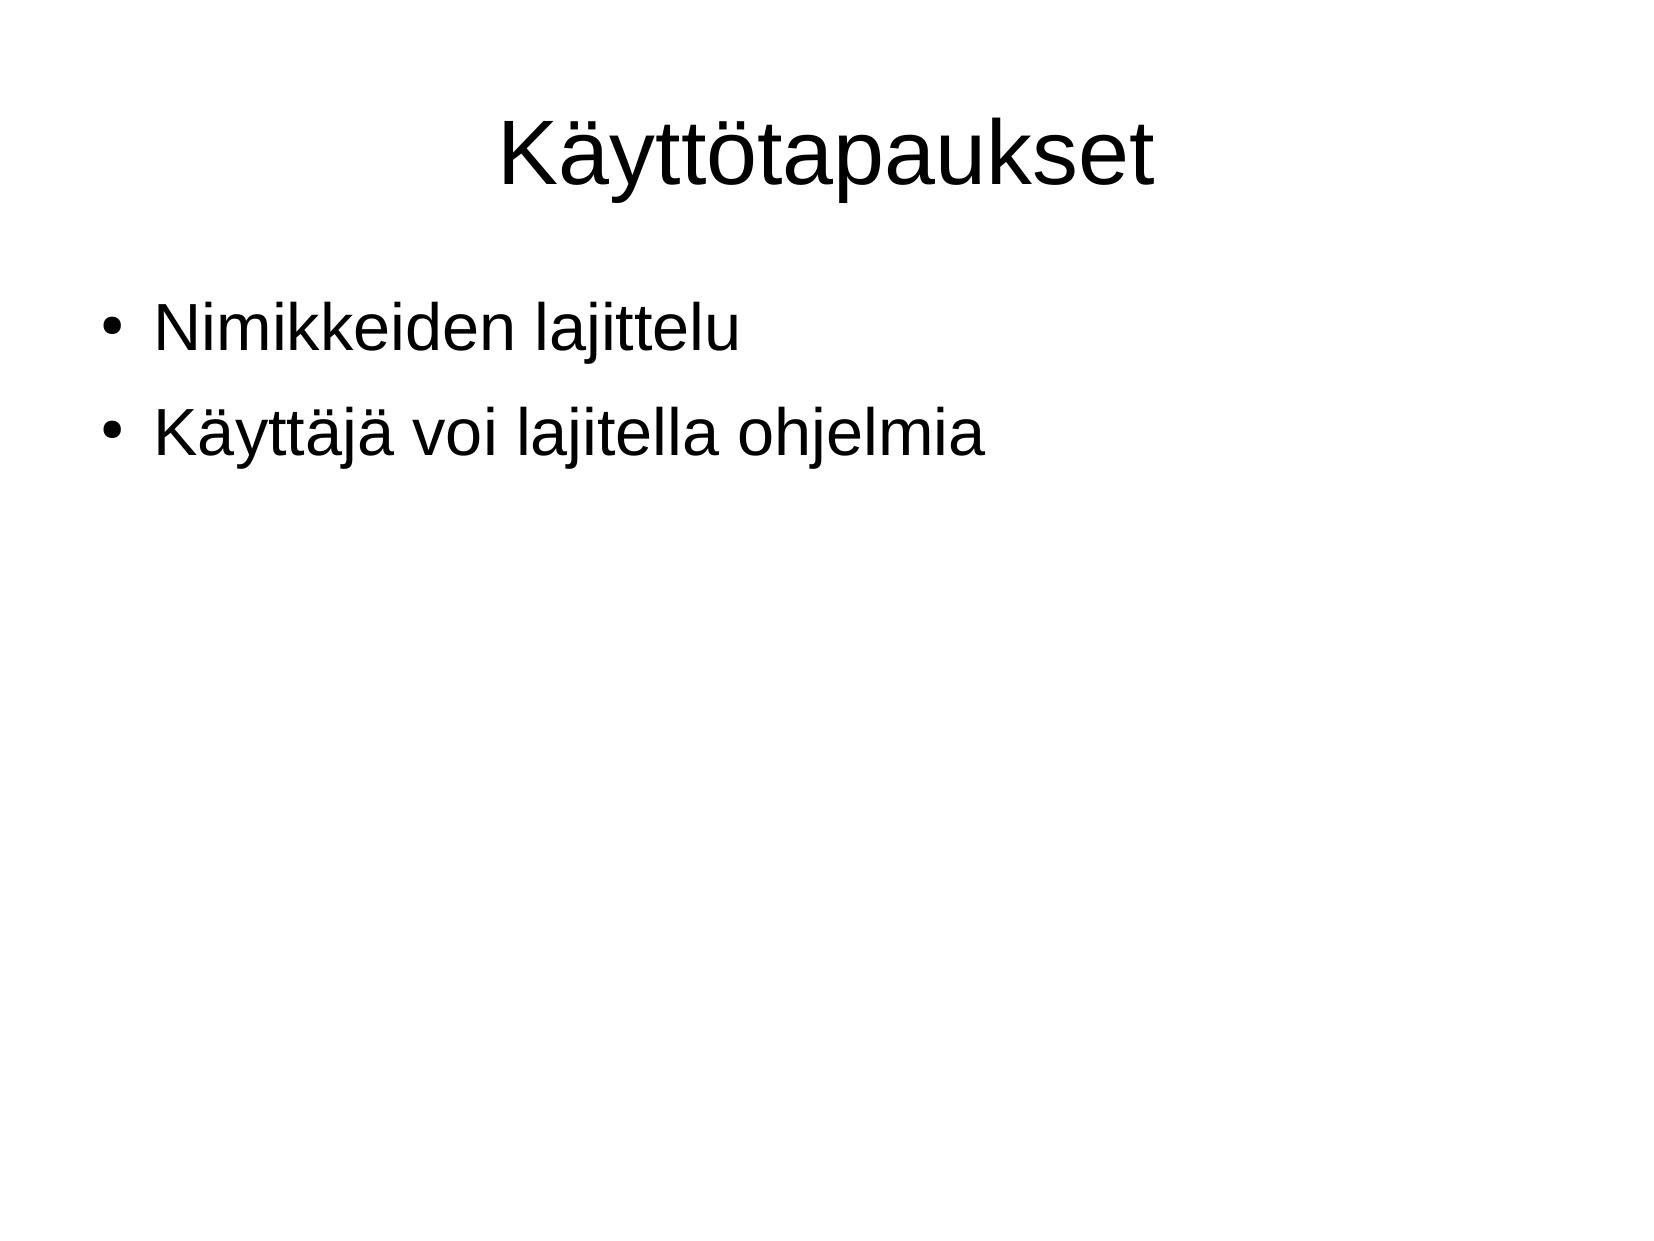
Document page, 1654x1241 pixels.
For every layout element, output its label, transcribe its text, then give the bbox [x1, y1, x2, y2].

list Nimikkeiden lajittelu Käyttäjä voi lajitella ohjelmia [82, 290, 1571, 1010]
title Käyttötapaukset [82, 49, 1571, 257]
